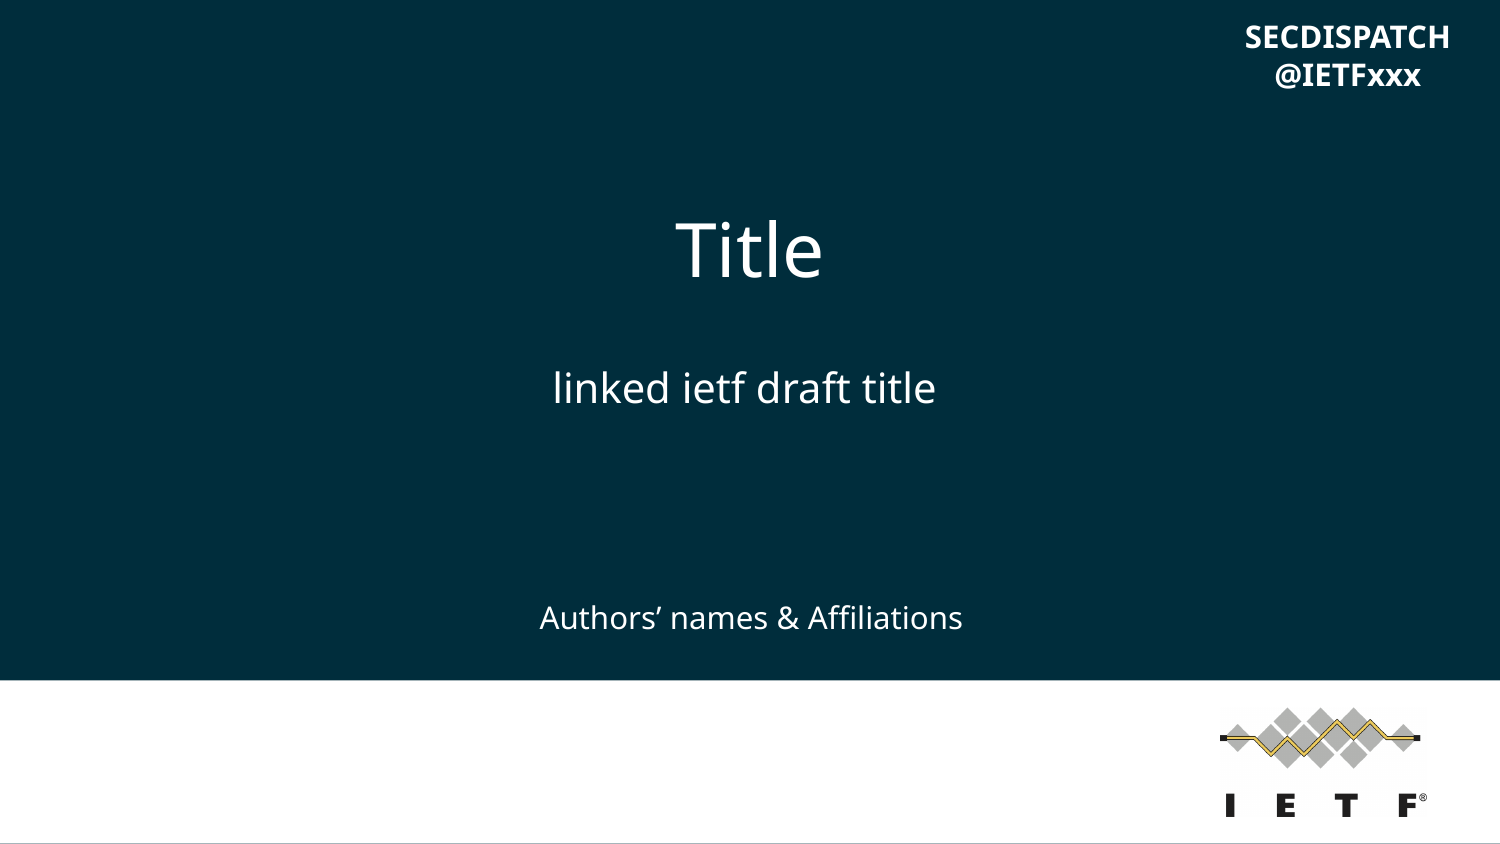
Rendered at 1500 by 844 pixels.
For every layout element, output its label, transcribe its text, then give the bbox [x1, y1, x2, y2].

title SECDISPATCH @IETFxxx [1195, 0, 1500, 108]
title Title linked ietf draft title [61, 178, 1439, 428]
picture [1220, 707, 1427, 817]
title Authors’ names & Affiliations [63, 543, 1440, 651]
